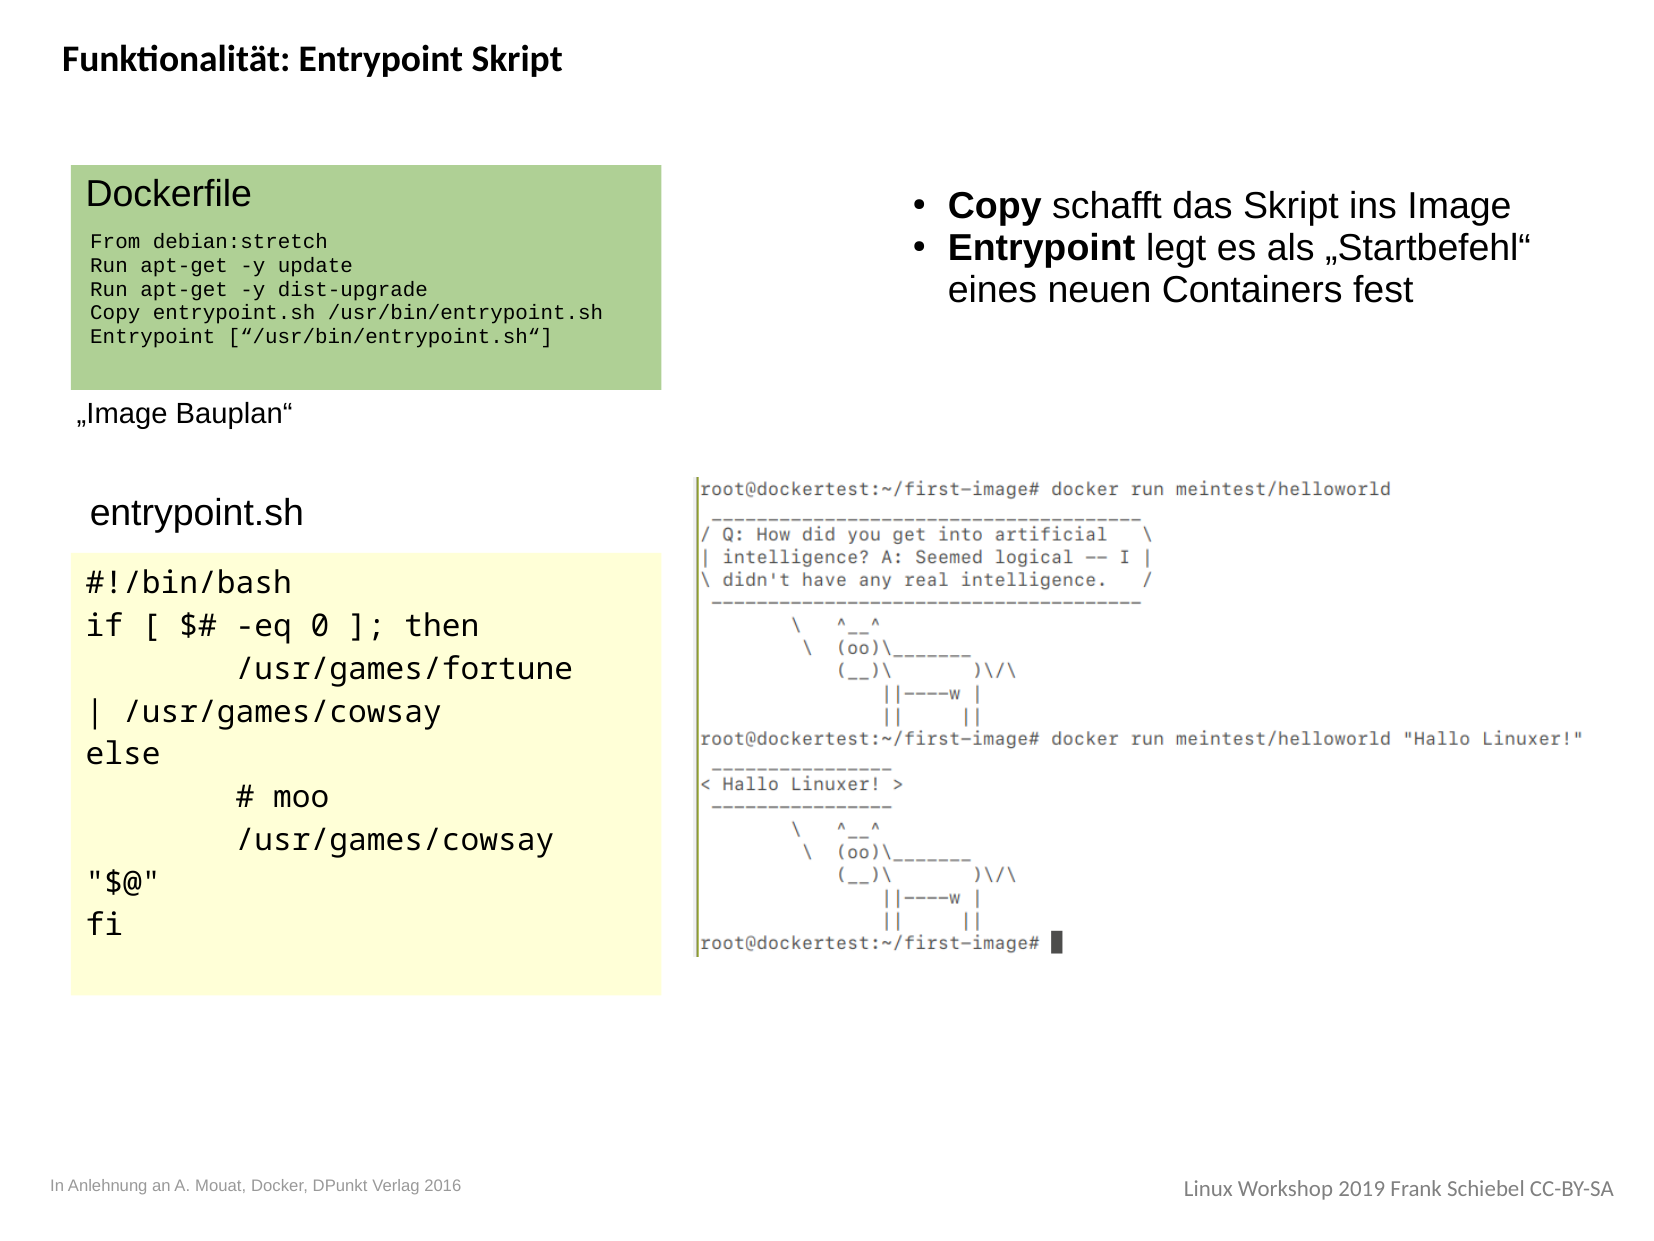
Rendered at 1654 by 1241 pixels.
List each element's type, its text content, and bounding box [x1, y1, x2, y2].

text_box In Anlehnung an A. Mouat, Docker, DPunkt Verlag 2016 [35, 1169, 674, 1203]
text_box #!/bin/bash if [ $# -eq 0 ]; then /usr/games/fortune | /usr/games/cowsay else # moo /usr/games/cowsay "$@" fi [70, 552, 662, 863]
text_box Funktionalität: Entrypoint Skript [47, 35, 579, 88]
text_box From debian:stretch Run apt-get -y update Run apt-get -y dist-upgrade Copy entrypoint.sh /usr/bin/entrypoint.sh Entrypoint [“/usr/bin/entrypoint.sh“] [75, 224, 733, 381]
text_box entrypoint.sh [75, 484, 319, 542]
text_box Copy schafft das Skript ins Image Entrypoint legt es als „Startbefehl“ eines neuen Containers fest [897, 177, 1557, 318]
picture [693, 477, 1619, 957]
text_box Dockerfile [70, 165, 662, 390]
text_box „Image Bauplan“ [61, 389, 308, 438]
